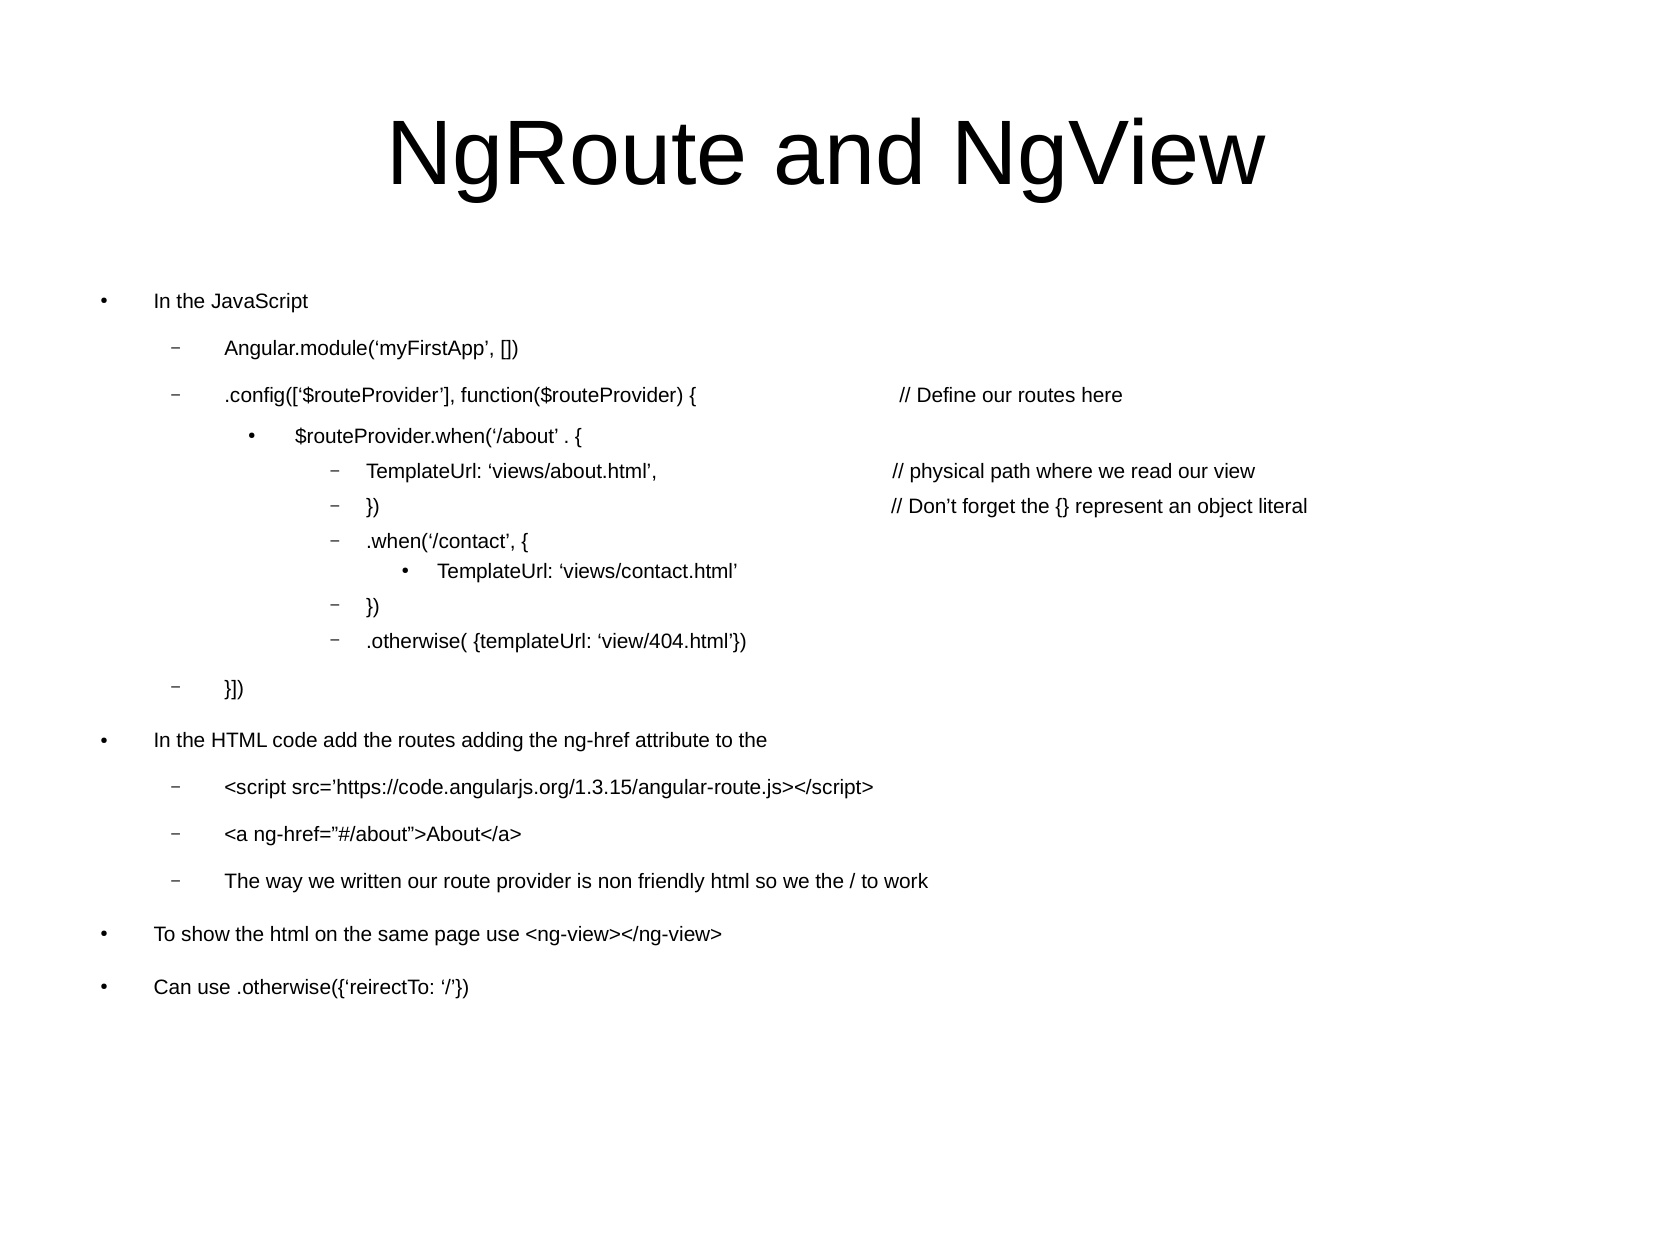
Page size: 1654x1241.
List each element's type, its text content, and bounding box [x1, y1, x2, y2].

title NgRoute and NgView [82, 49, 1571, 257]
list In the JavaScript Angular.module(‘myFirstApp’, []) .config([‘$routeProvider’], function($routeProvider) { // Define our routes here $routeProvider.when(‘/about’ . { TemplateUrl: ‘views/about.html’, // physical path where we read our view }) // Don’t forget the {} represent an object literal .when(‘/contact’, { TemplateUrl: ‘views/contact.html’ }) .otherwise( {templateUrl: ‘view/404.html’}) }]) In the HTML code add the routes adding the ng-href attribute to the <script src=’https://code.angularjs.org/1.3.15/angular-route.js></script> <a ng-href=”#/about”>About</a> The way we written our route provider is non friendly html so we the / to work To show the html on the same page use <ng-view></ng-view> Can use .otherwise({‘reirectTo: ‘/’}) [82, 290, 1576, 1231]
